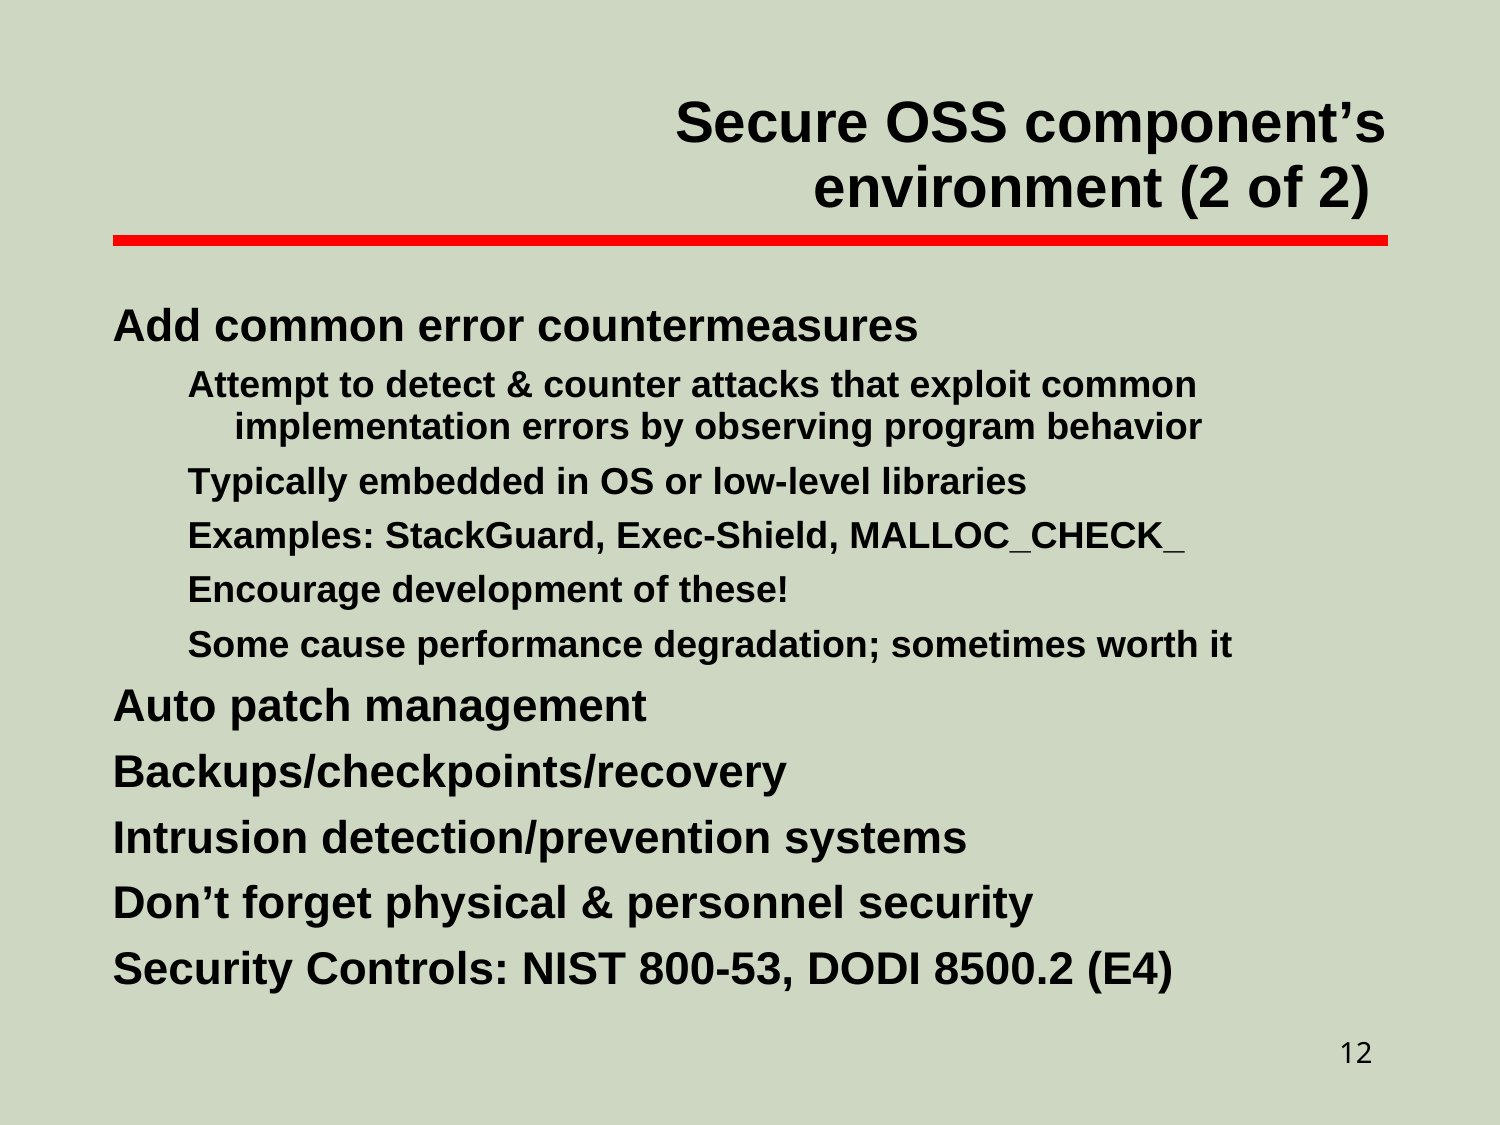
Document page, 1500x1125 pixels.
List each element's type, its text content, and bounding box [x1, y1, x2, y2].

list Add common error countermeasures Attempt to detect & counter attacks that exploit common implementation errors by observing program behavior Typically embedded in OS or low-level libraries Examples: StackGuard, Exec-Shield, MALLOC_CHECK_ Encourage development of these! Some cause performance degradation; sometimes worth it Auto patch management Backups/checkpoints/recovery Intrusion detection/prevention systems Don’t forget physical & personnel security Security Controls: NIST 800-53, DODI 8500.2 (E4) [112, 299, 1388, 1084]
title Secure OSS component’s environment (2 of 2) [337, 89, 1388, 220]
